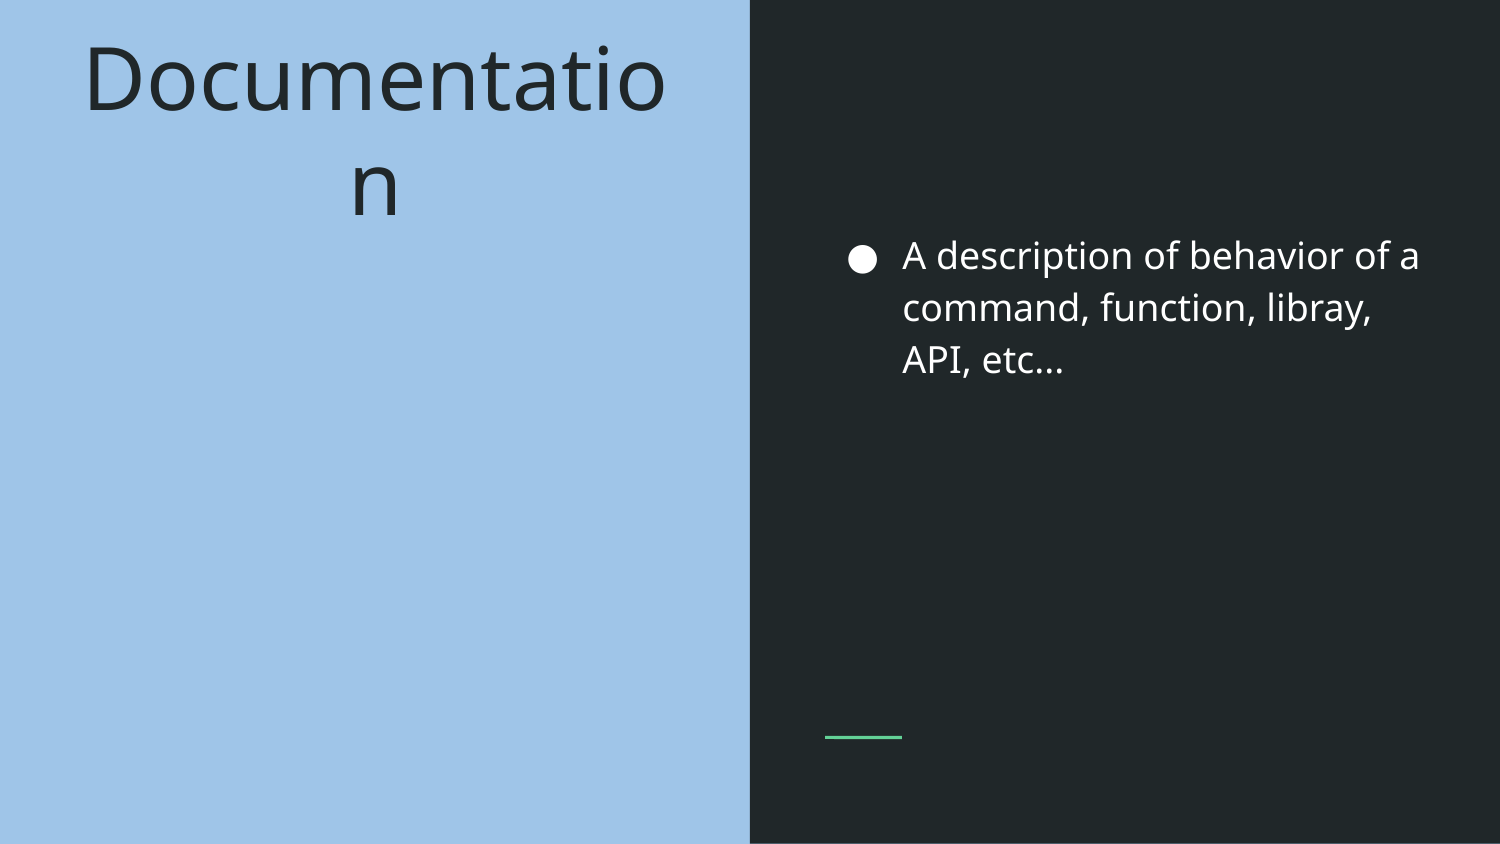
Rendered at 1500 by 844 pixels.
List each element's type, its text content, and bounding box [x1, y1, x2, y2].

list A description of behavior of a command, function, libray, API, etc... [812, 0, 1442, 607]
title Documentation [43, 0, 708, 248]
